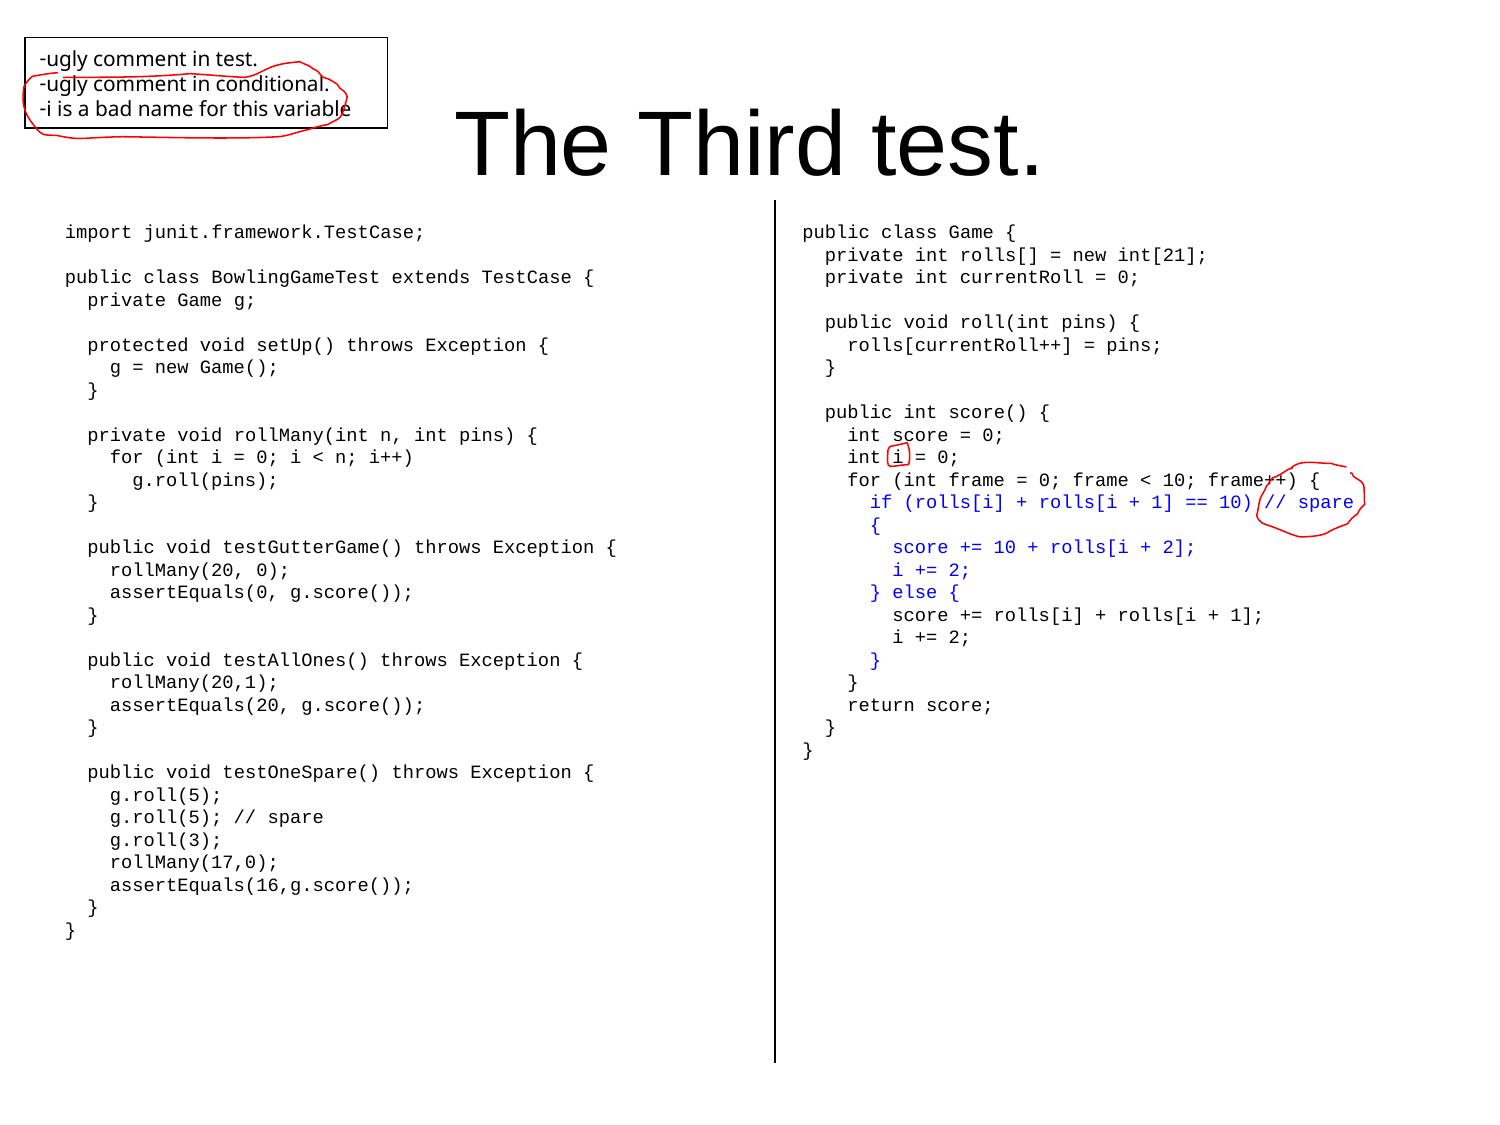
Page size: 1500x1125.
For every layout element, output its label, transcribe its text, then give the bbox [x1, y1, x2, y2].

title The Third test. [75, 45, 1426, 233]
title The Third test. [75, 128, 307, 137]
text_box import junit.framework.TestCase; public class BowlingGameTest extends TestCase { private Game g; protected void setUp() throws Exception { g = new Game(); } private void rollMany(int n, int pins) { for (int i = 0; i < n; i++) g.roll(pins); } public void testGutterGame() throws Exception { rollMany(20, 0); assertEquals(0, g.score()); } public void testAllOnes() throws Exception { rollMany(20,1); assertEquals(20, g.score()); } public void testOneSpare() throws Exception { g.roll(5); g.roll(5); // spare g.roll(3); rollMany(17,0); assertEquals(16,g.score()); } } [50, 212, 713, 948]
text_box ugly comment in test. ugly comment in conditional. i is a bad name for this variable [24, 37, 388, 128]
text_box public class Game { private int rolls[] = new int[21]; private int currentRoll = 0; public void roll(int pins) { rolls[currentRoll++] = pins; } public int score() { int score = 0; int i = 0; for (int frame = 0; frame < 10; frame++) { if (rolls[i] + rolls[i + 1] == 10) // spare { score += 10 + rolls[i + 2]; i += 2; } else { score += rolls[i] + rolls[i + 1]; i += 2; } } return score; } } [787, 212, 1451, 768]
